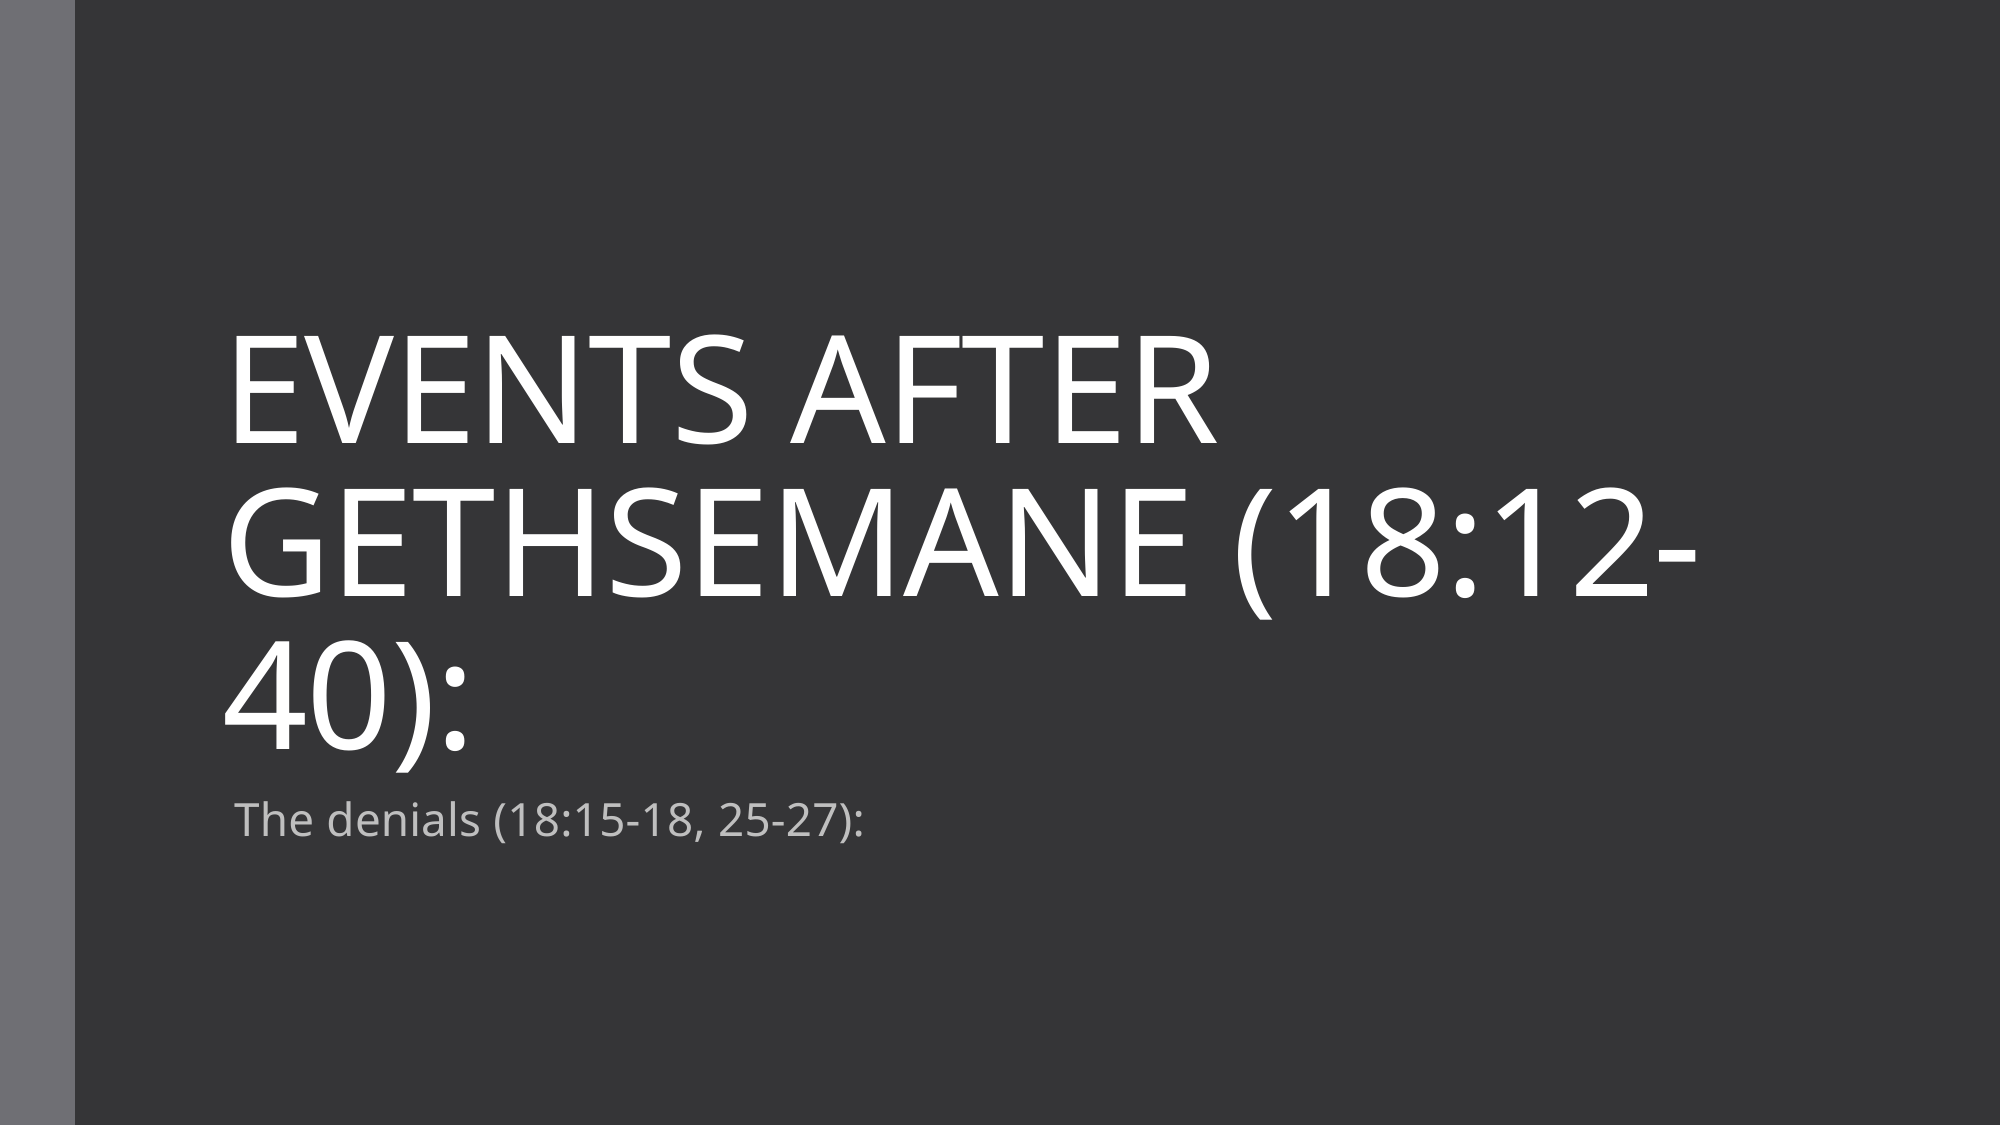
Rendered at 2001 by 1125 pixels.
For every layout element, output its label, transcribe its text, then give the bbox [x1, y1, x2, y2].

title EVENTS AFTER GETHSEMANE (18:12-40): [206, 124, 1752, 787]
subtitle The denials (18:15-18, 25-27): [206, 787, 1752, 1066]
